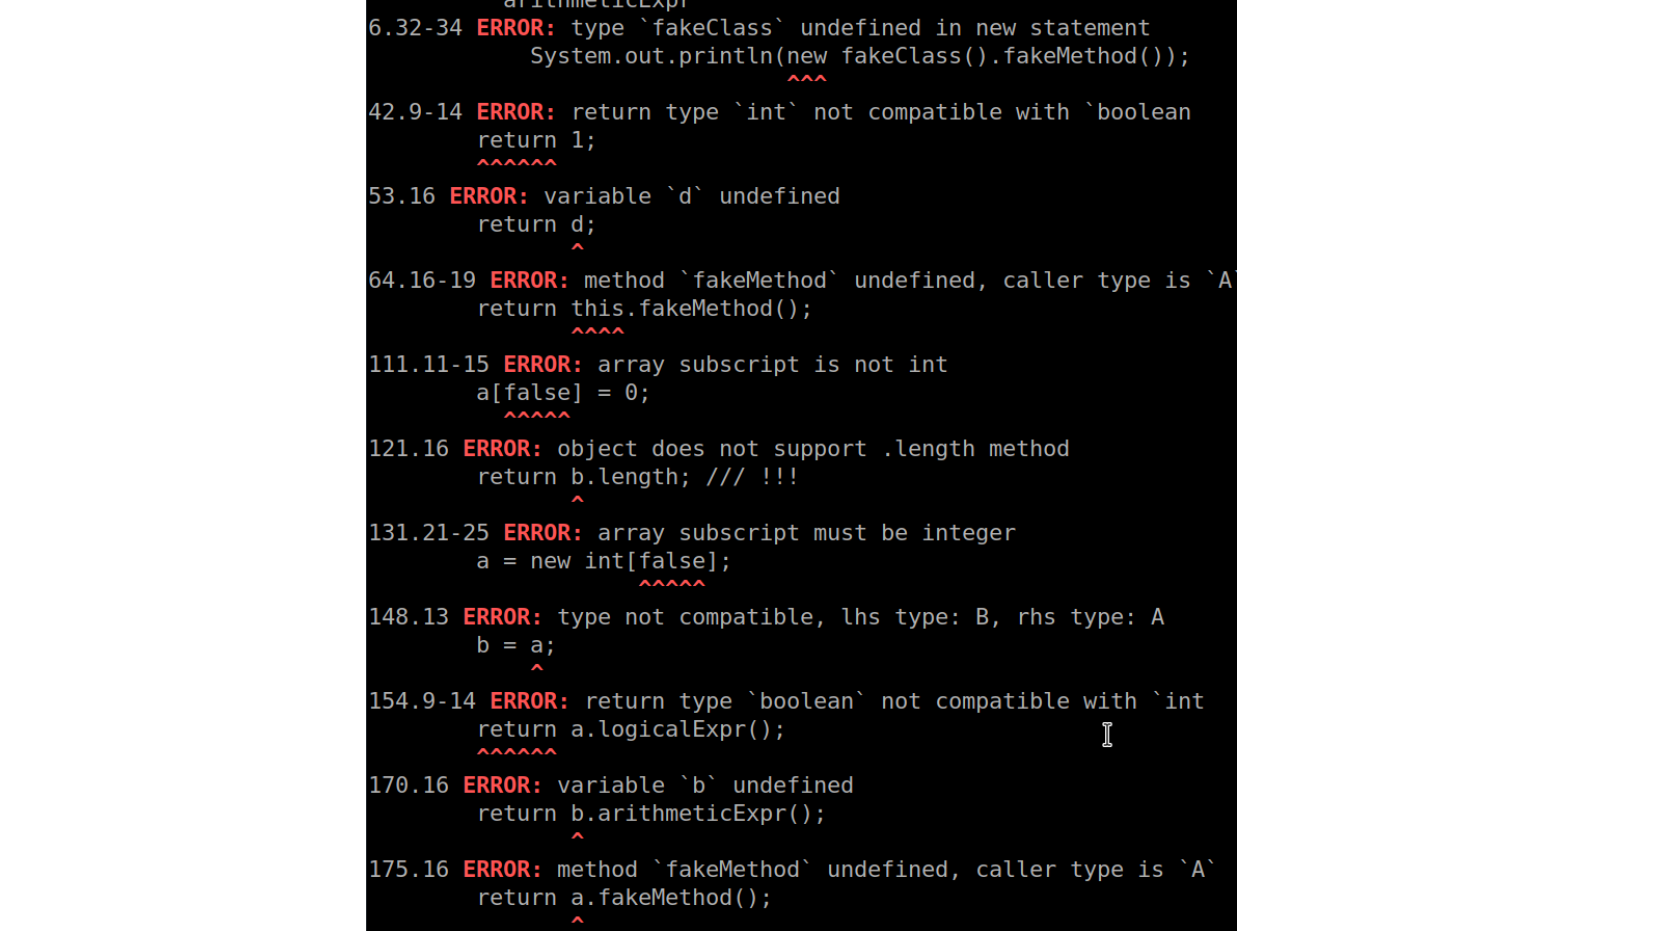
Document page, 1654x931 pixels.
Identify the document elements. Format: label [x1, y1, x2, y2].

picture [366, 0, 1237, 931]
